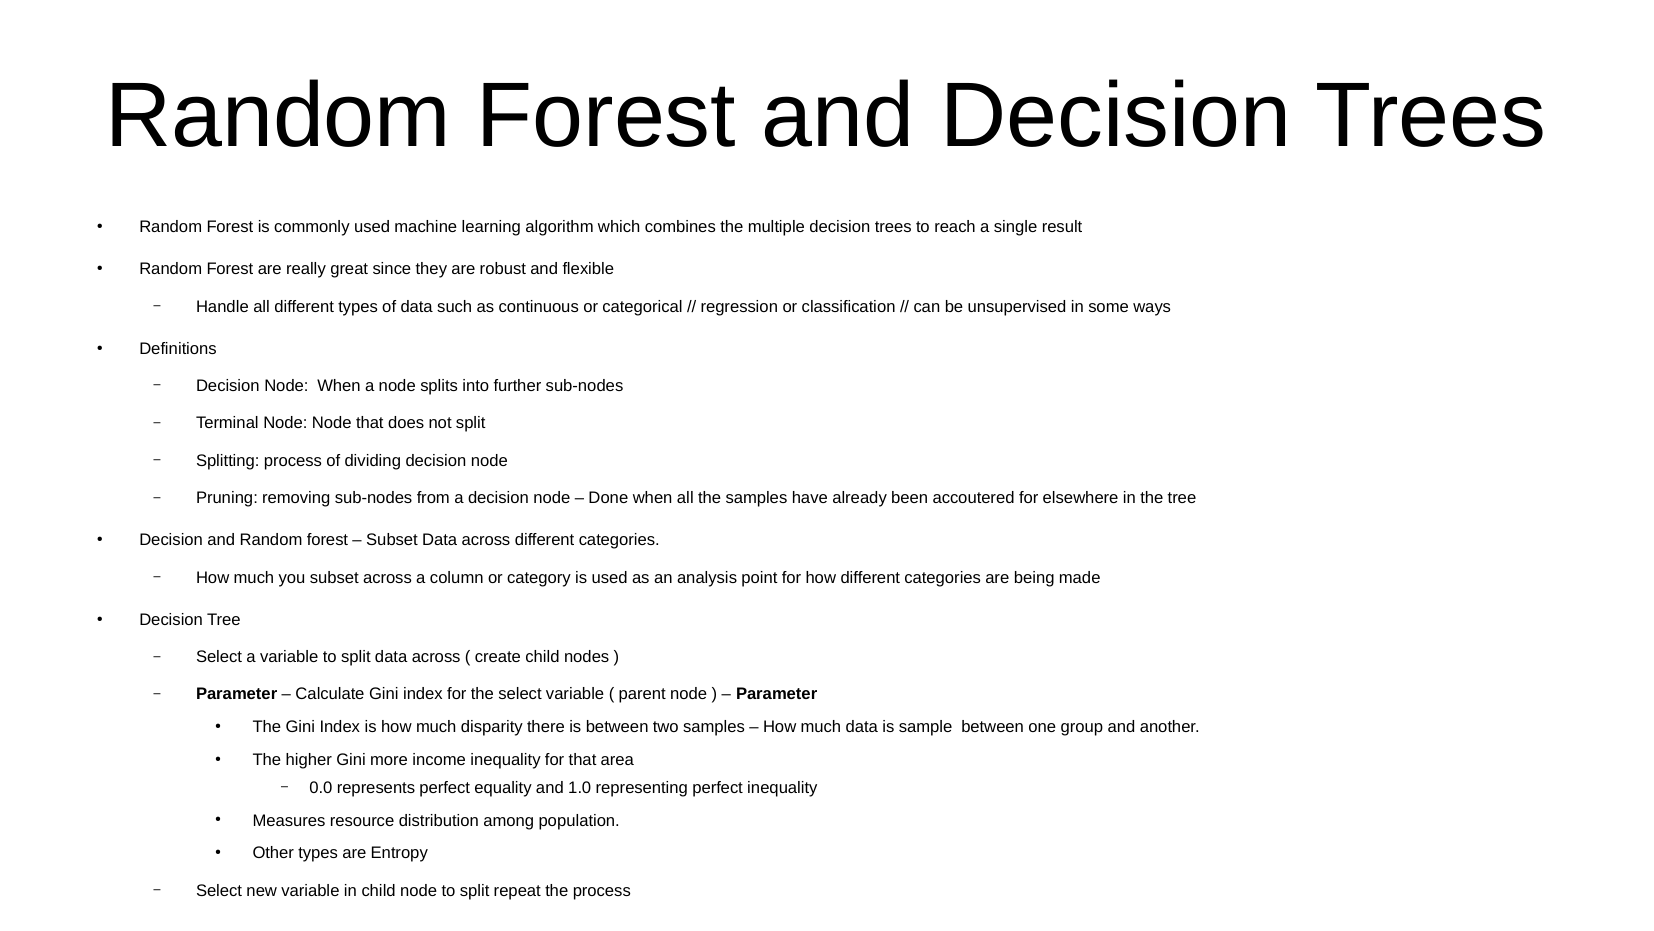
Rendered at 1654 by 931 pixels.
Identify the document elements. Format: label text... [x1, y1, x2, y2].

list Random Forest is commonly used machine learning algorithm which combines the multiple decision trees to reach a single result Random Forest are really great since they are robust and flexible Handle all different types of data such as continuous or categorical // regression or classification // can be unsupervised in some ways Definitions Decision Node: When a node splits into further sub-nodes Terminal Node: Node that does not split Splitting: process of dividing decision node Pruning: removing sub-nodes from a decision node – Done when all the samples have already been accoutered for elsewhere in the tree Decision and Random forest – Subset Data across different categories. How much you subset across a column or category is used as an analysis point for how different categories are being made Decision Tree Select a variable to split data across ( create child nodes ) Parameter – Calculate Gini index for the select variable ( parent node ) – Parameter The Gini Index is how much disparity there is between two samples – How much data is sample between one group and another. The higher Gini more income inequality for that area 0.0 represents perfect equality and 1.0 representing perfect inequality Measures resource distribution among population. Other types are Entropy Select new variable in child node to split repeat the process [82, 217, 1621, 901]
title Random Forest and Decision Trees [82, 37, 1571, 193]
